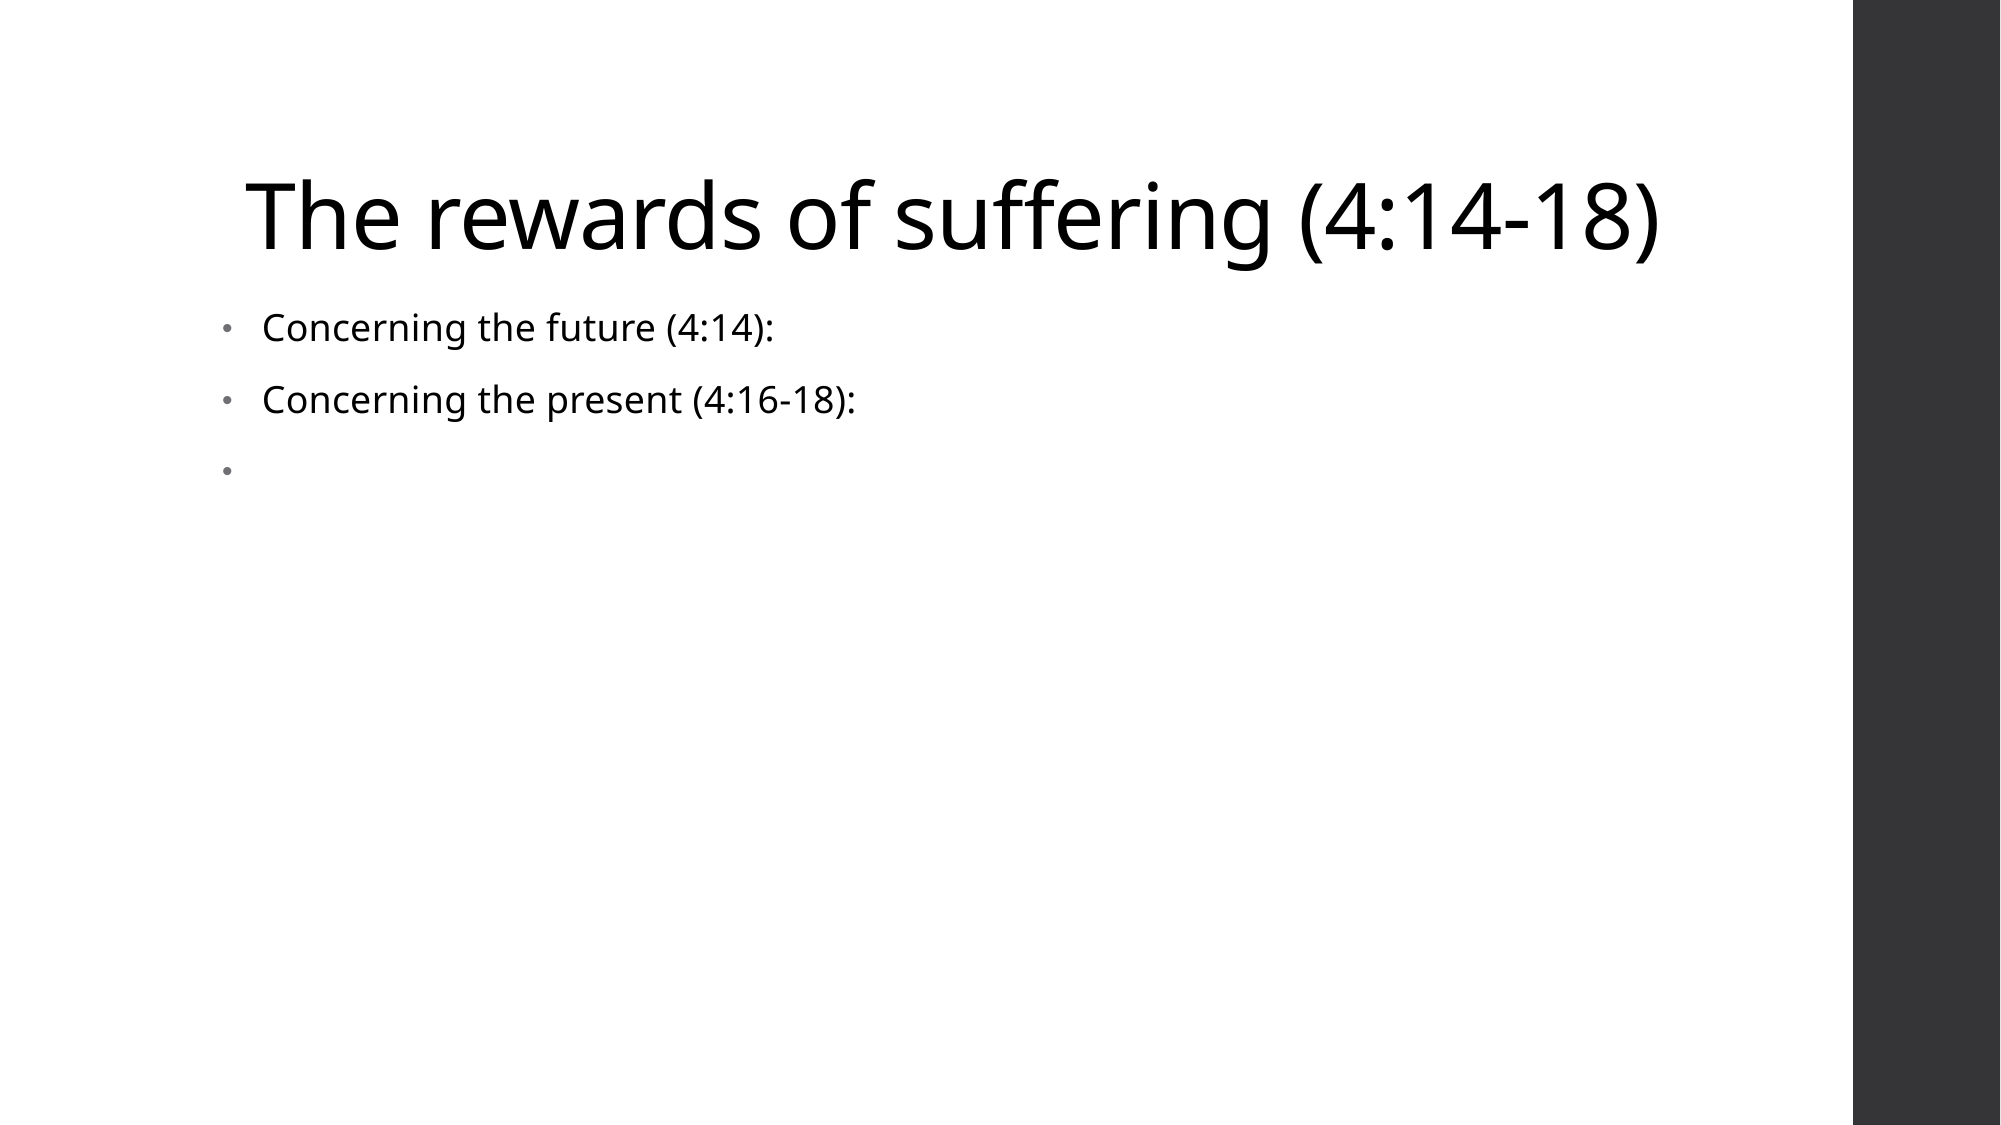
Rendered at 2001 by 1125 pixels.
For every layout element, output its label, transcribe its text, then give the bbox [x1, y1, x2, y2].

title The rewards of suffering (4:14-18) [206, 60, 1797, 278]
list Concerning the future (4:14): Concerning the present (4:16-18): [206, 299, 1617, 1014]
